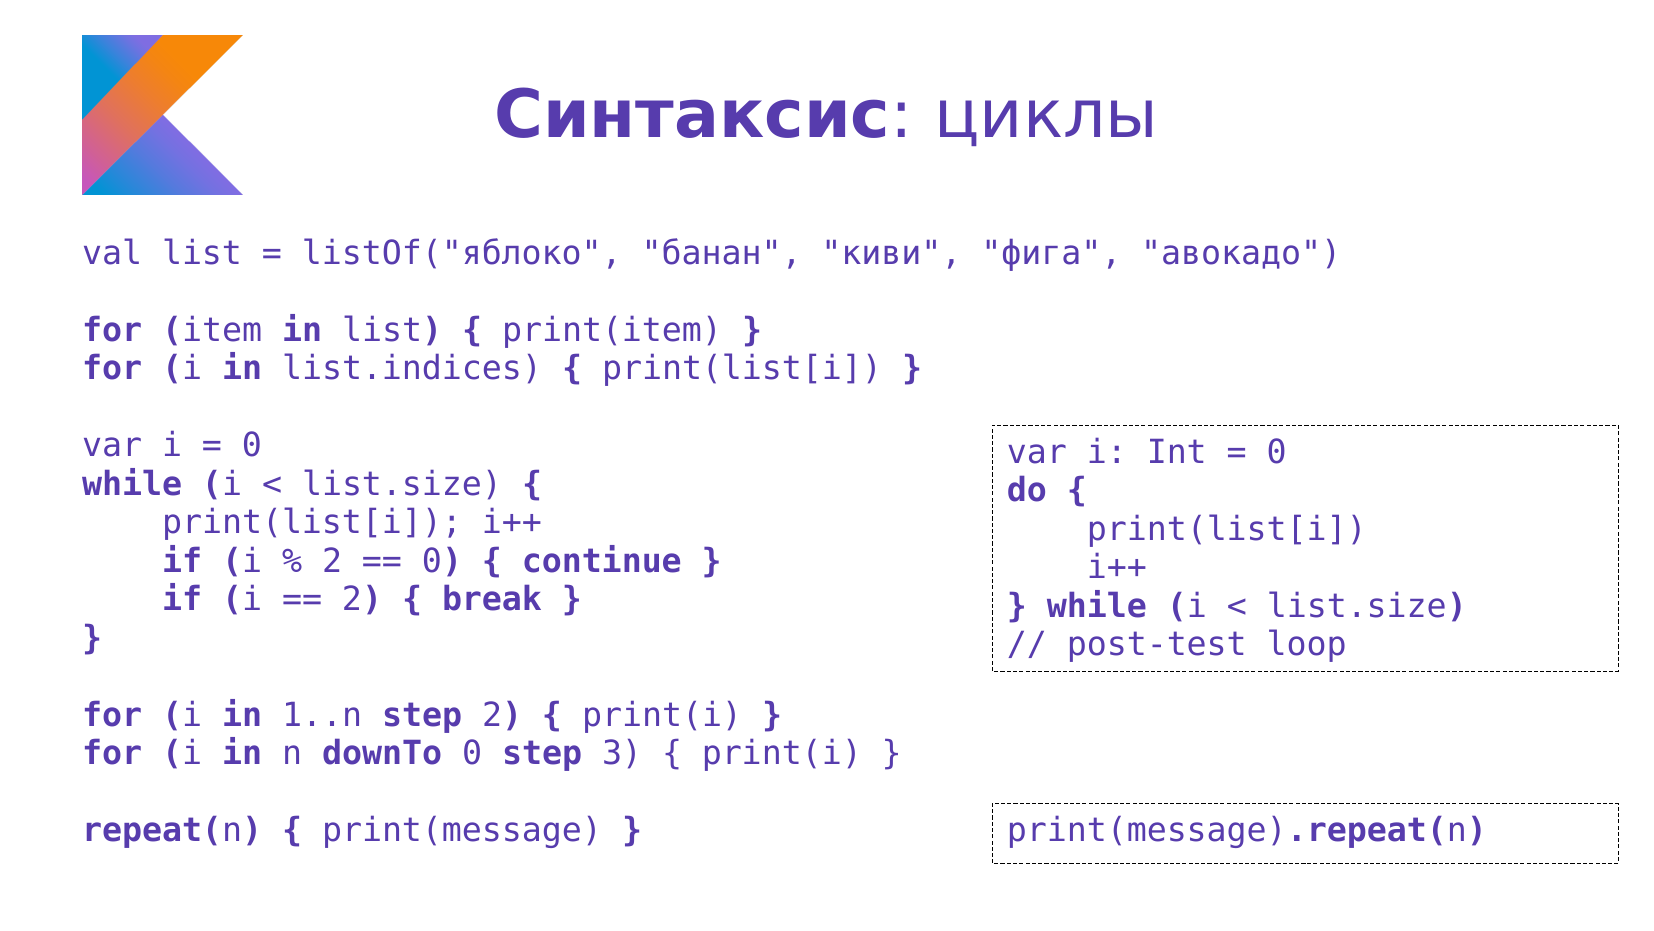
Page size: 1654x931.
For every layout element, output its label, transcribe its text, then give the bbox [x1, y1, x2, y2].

title Синтаксис: циклы [243, 37, 1571, 193]
picture [82, 35, 243, 195]
text_box var i: Int = 0 do { print(list[i]) i++ } while (i < list.size) // post-test loop [992, 425, 1619, 672]
text_box print(message).repeat(n) [992, 803, 1619, 864]
text_box val list = listOf("яблоко", "банан", "киви", "фига", "авокадо") for (item in list) { print(item) } for (i in list.indices) { print(list[i]) } var i = 0 while (i < list.size) { print(list[i]); i++ if (i % 2 == 0) { continue } if (i == 2) { break } } for (i in 1..n step 2) { print(i) } for (i in n downTo 0 step 3) { print(i) } repeat(n) { print(message) } [82, 233, 1571, 850]
